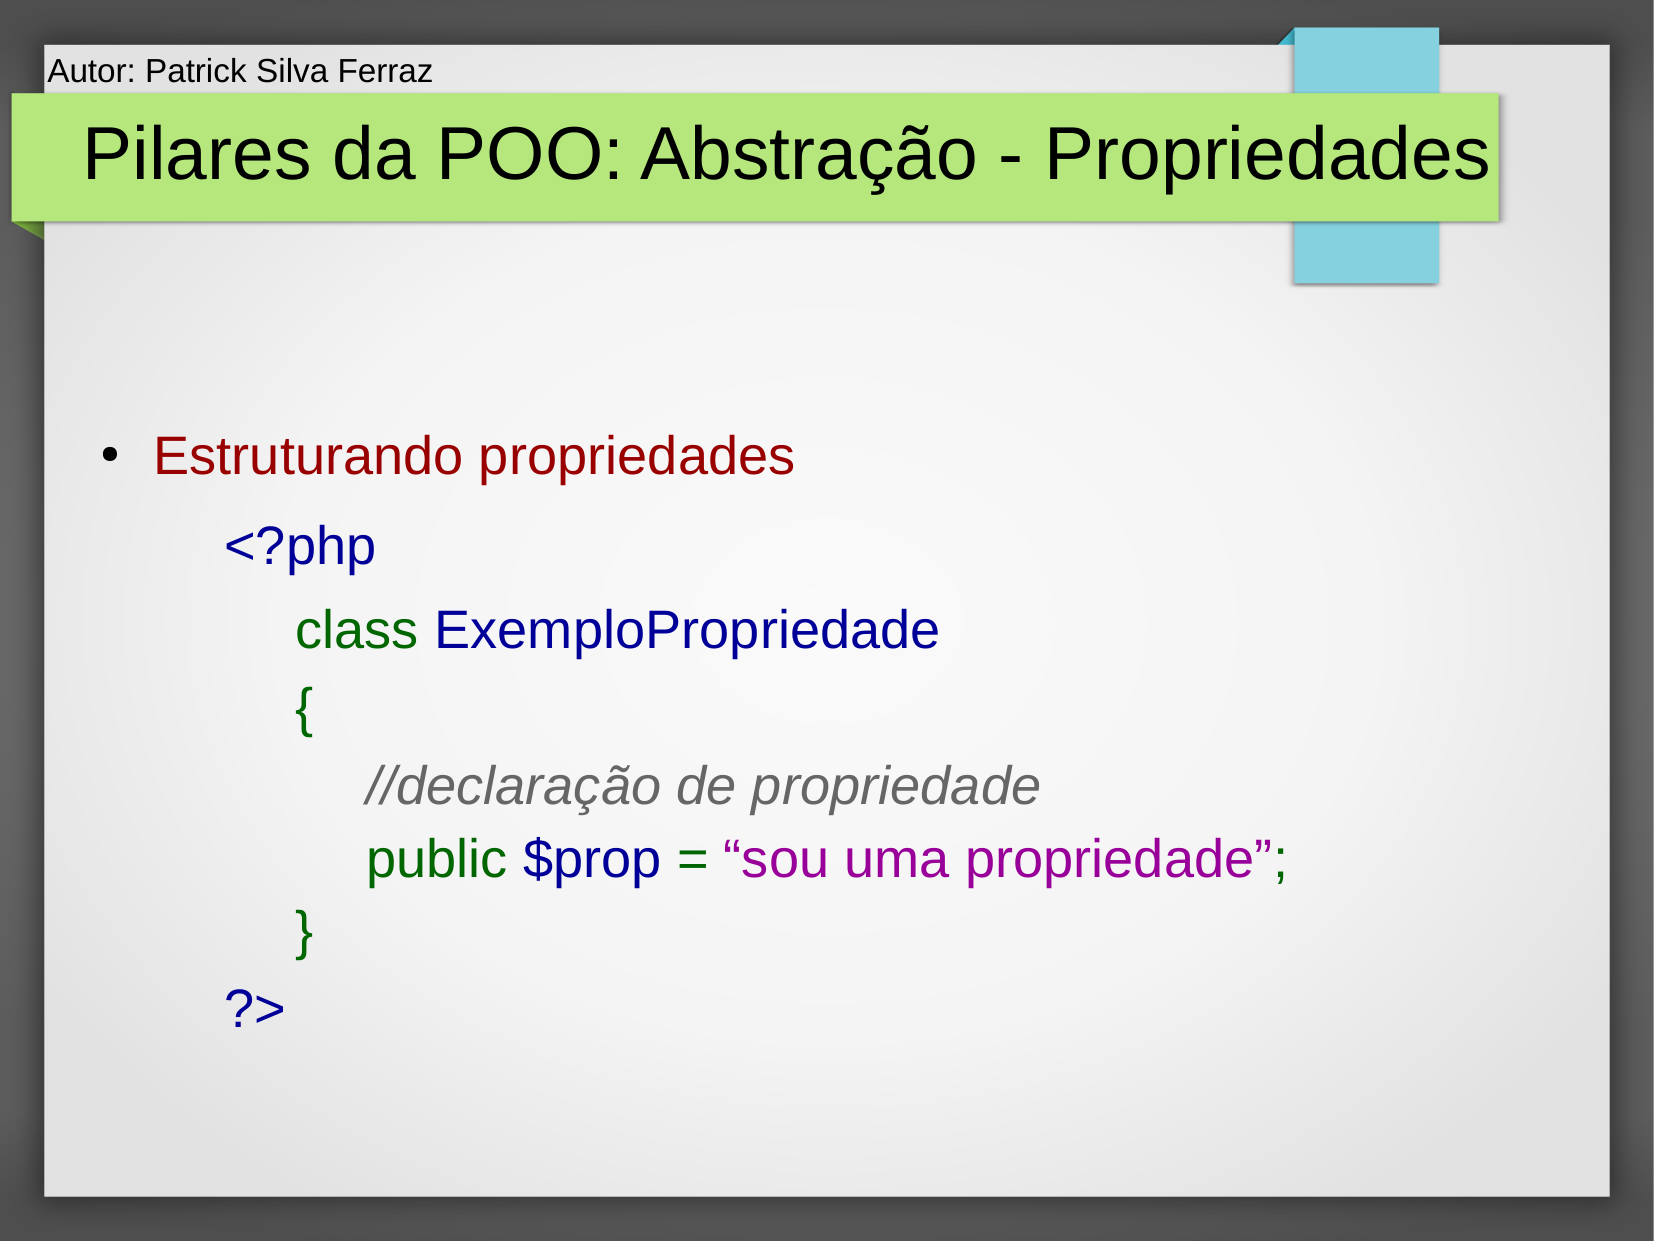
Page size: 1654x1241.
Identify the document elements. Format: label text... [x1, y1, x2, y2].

text_box Autor: Patrick Silva Ferraz [47, 47, 876, 95]
list Estruturando propriedades <?php class ExemploPropriedade { //declaração de propriedade public $prop = “sou uma propriedade”; } ?> [82, 295, 1571, 1170]
picture [0, 0, 1654, 1241]
title Pilares da POO: Abstração - Propriedades [82, 69, 1501, 238]
